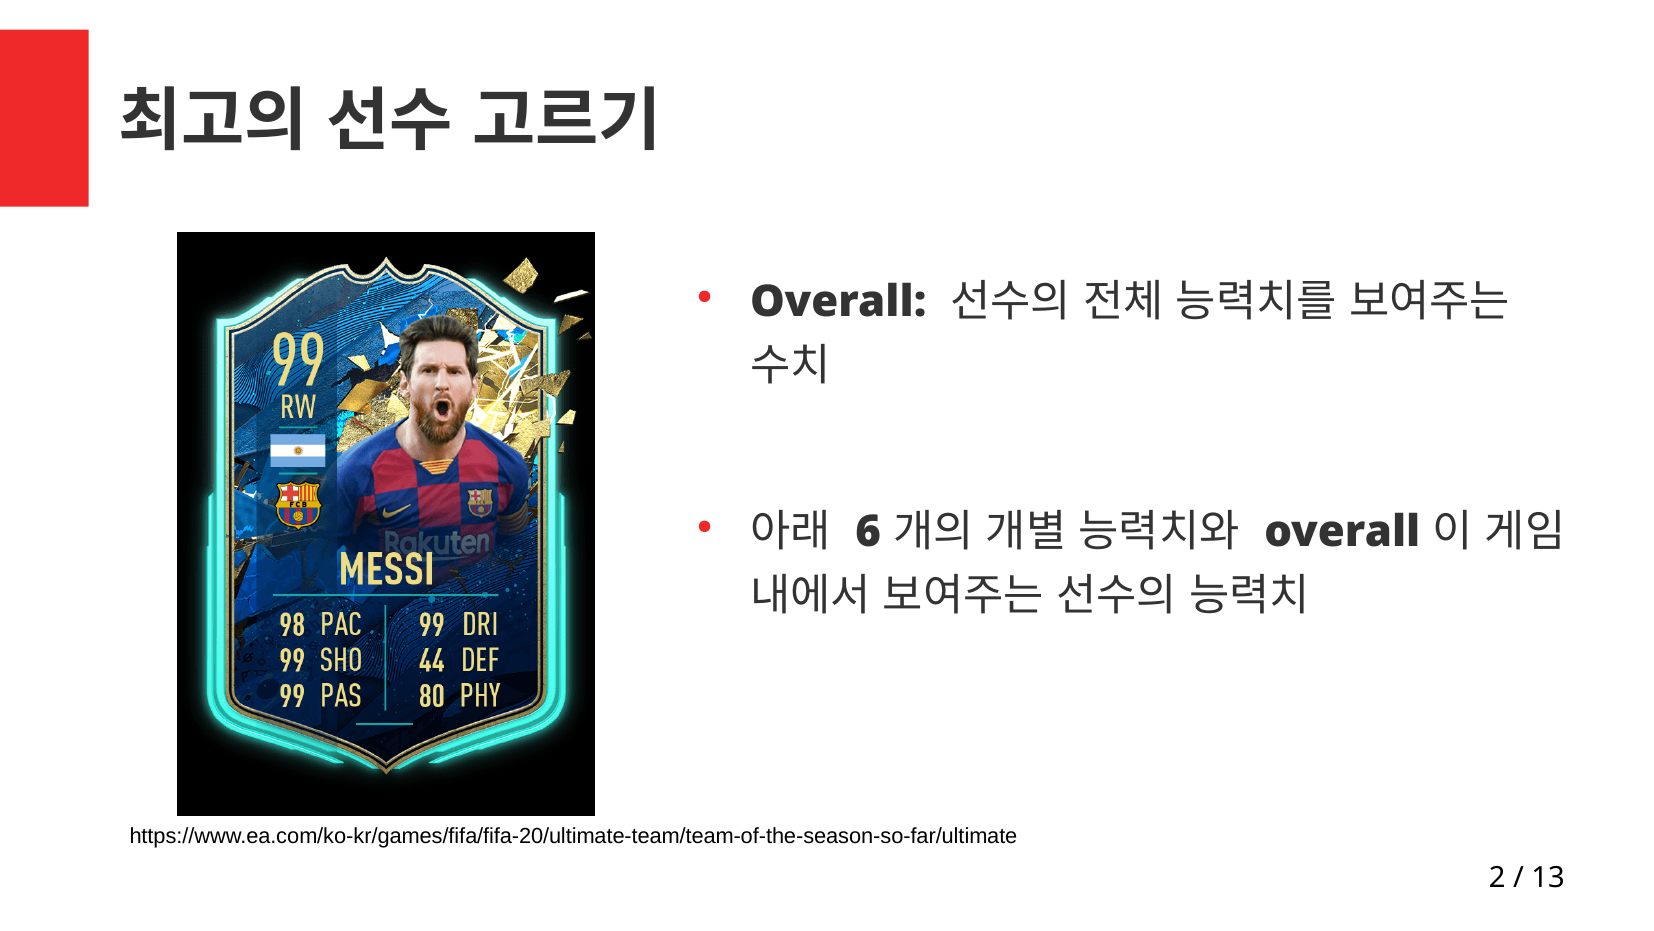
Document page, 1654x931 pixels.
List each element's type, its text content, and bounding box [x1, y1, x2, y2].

list Overall: 선수의 전체 능력치를 보여주는 수치 아래 6개의 개별 능력치와 overall이 게임 내에서 보여주는 선수의 능력치 [679, 265, 1595, 806]
picture [177, 232, 595, 815]
title 최고의 선수 고르기 [118, 37, 1571, 193]
text_box https://www.ea.com/ko-kr/games/fifa/fifa-20/ultimate-team/team-of-the-season-so-far/ultimate [114, 815, 1093, 857]
